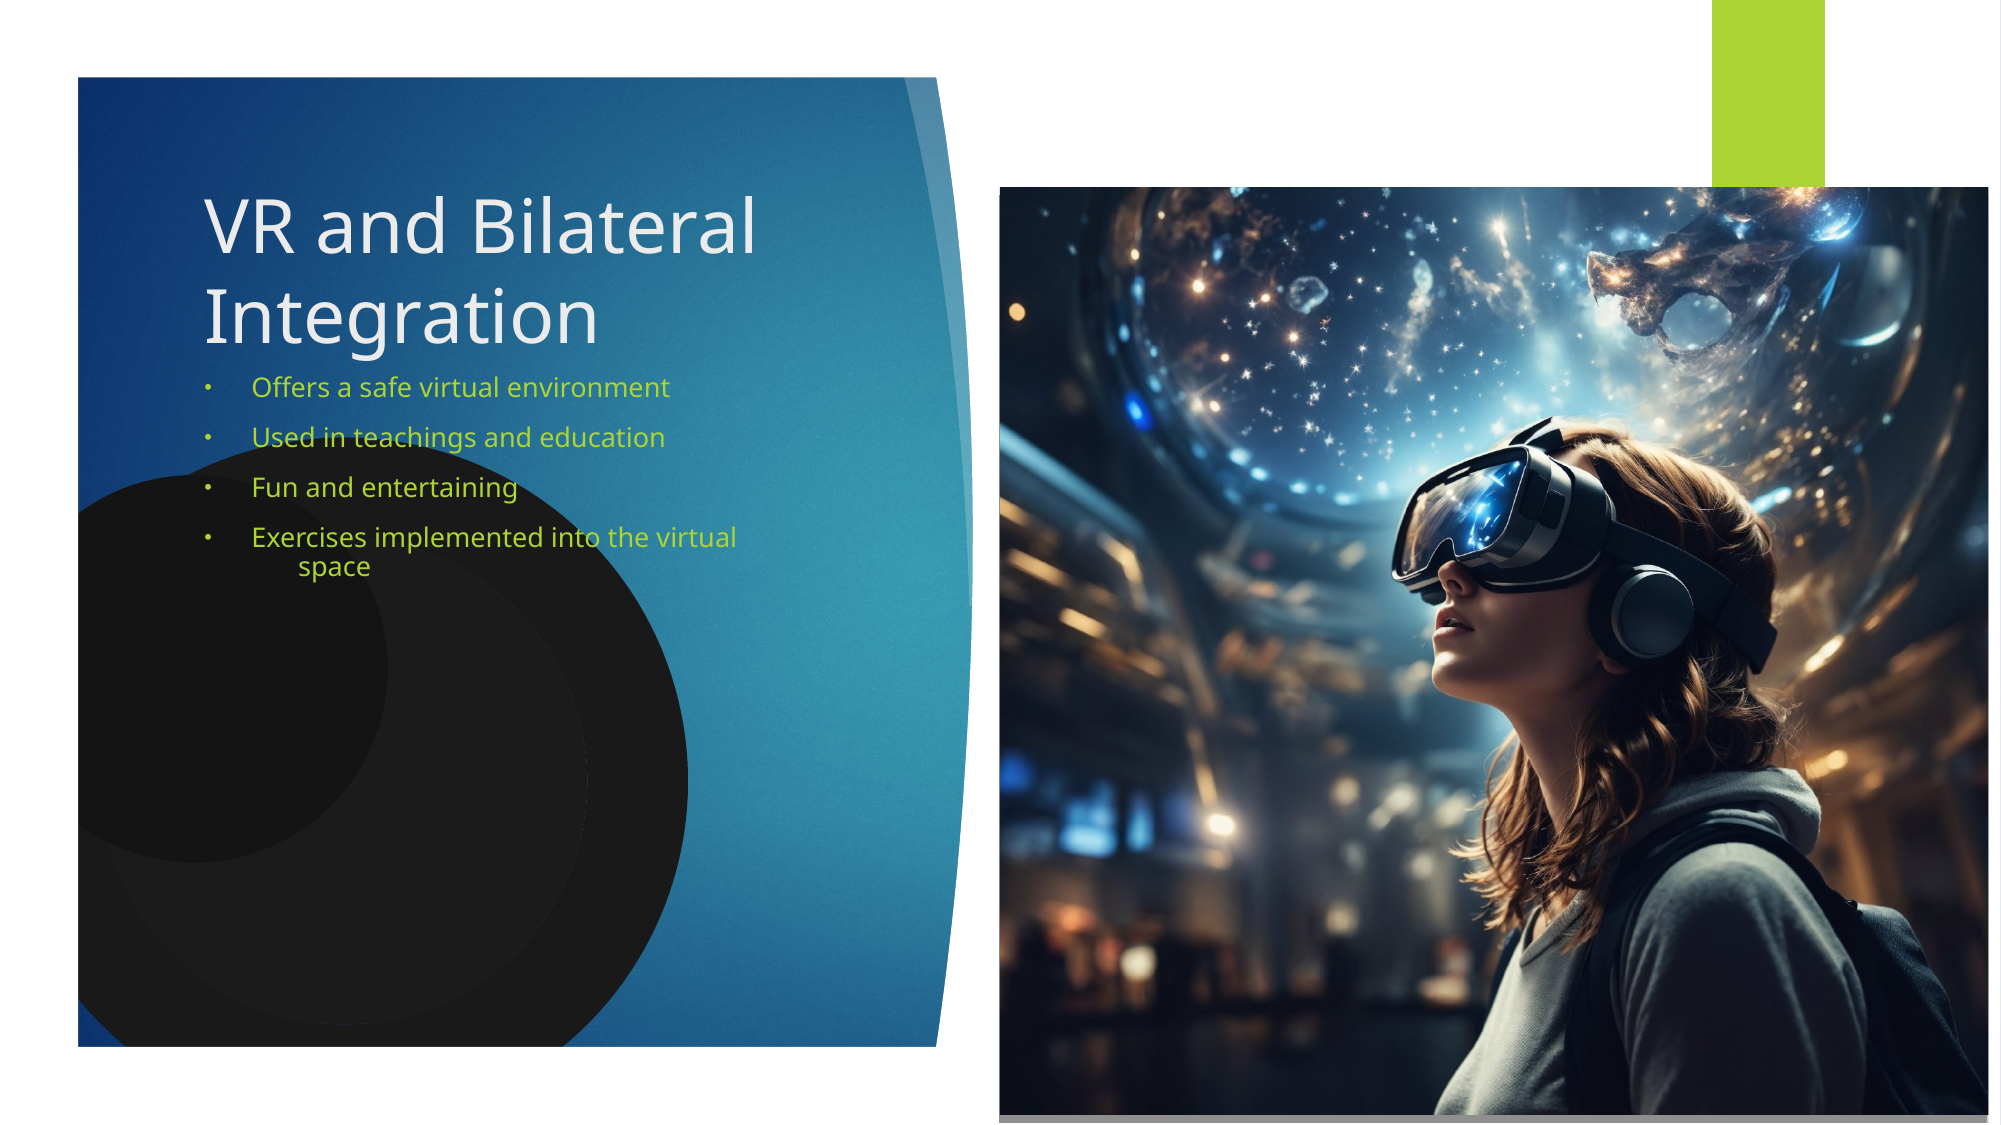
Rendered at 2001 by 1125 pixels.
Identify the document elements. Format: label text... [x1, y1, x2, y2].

picture [999, 187, 1989, 1115]
list Offers a safe virtual environment Used in teachings and education Fun and entertaining Exercises implemented into the virtual space [189, 366, 823, 592]
title VR and Bilateral Integration [189, 81, 823, 366]
